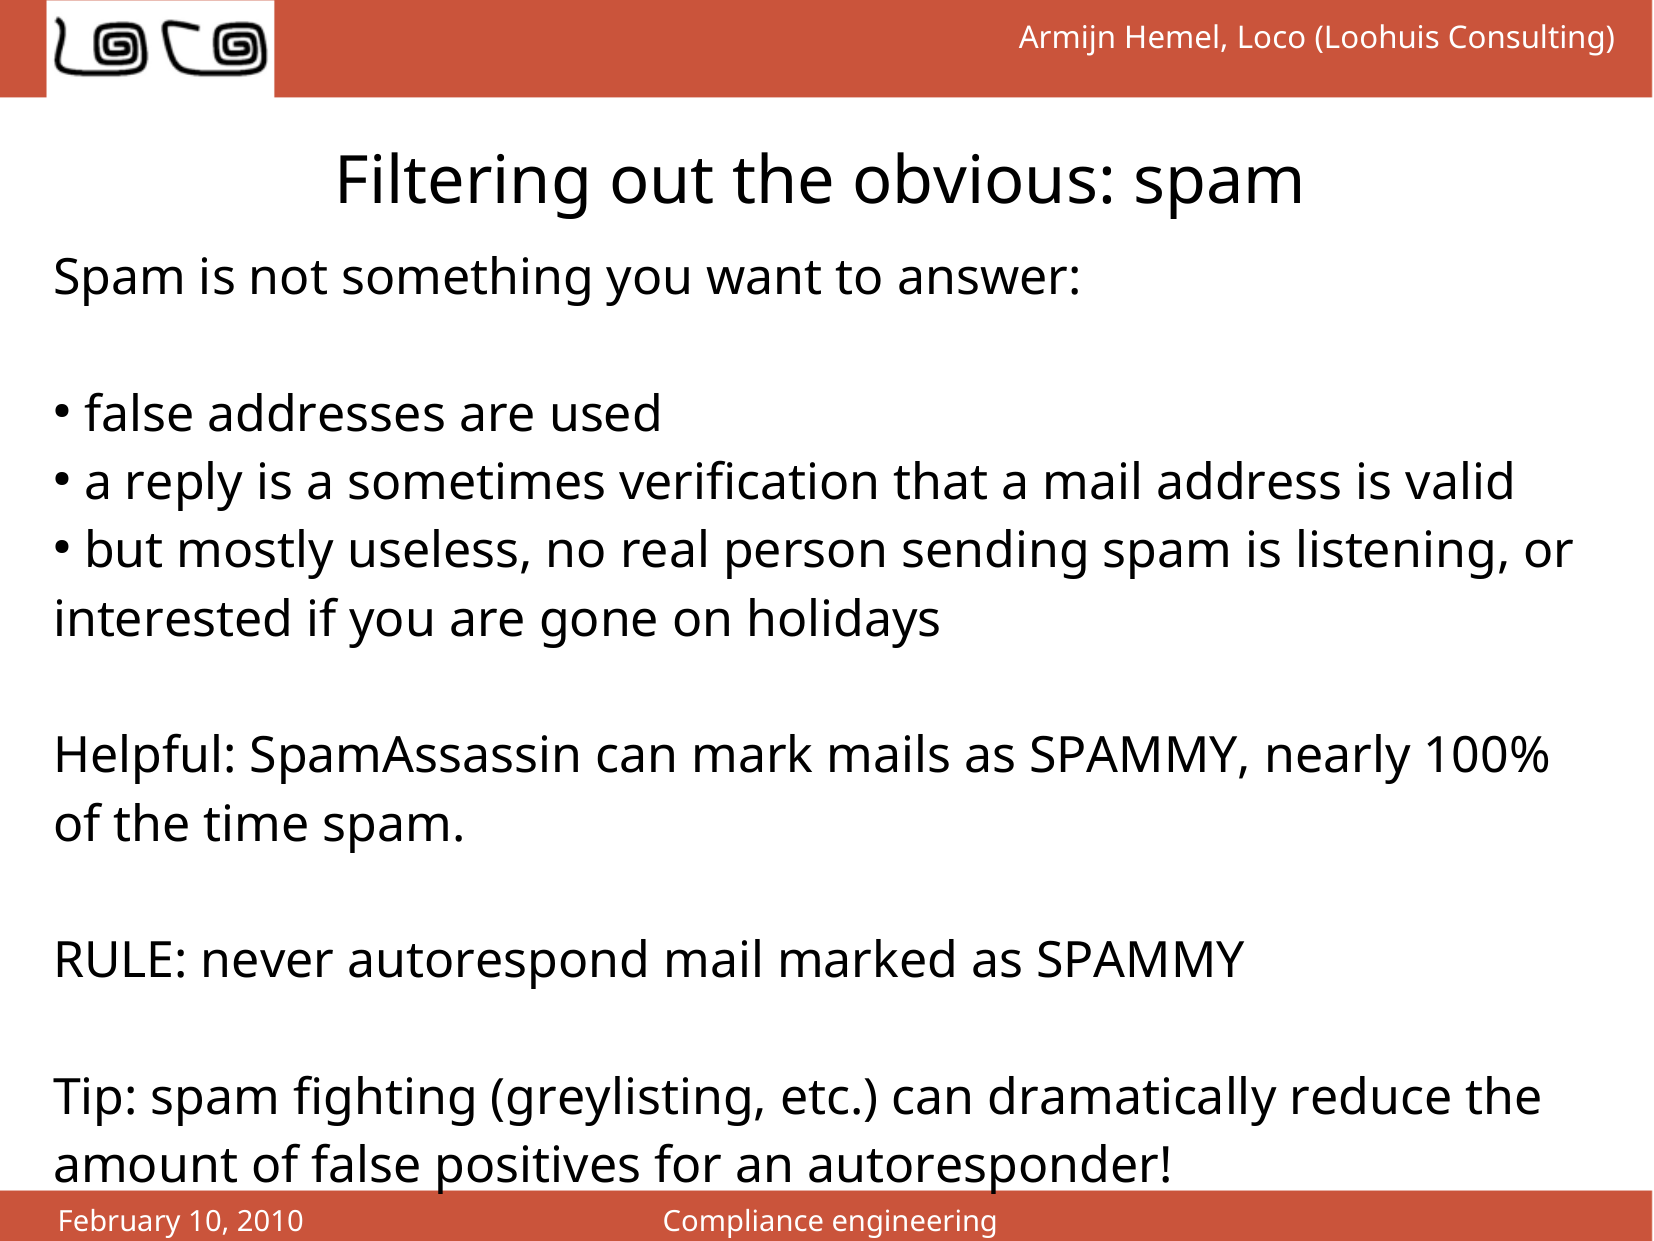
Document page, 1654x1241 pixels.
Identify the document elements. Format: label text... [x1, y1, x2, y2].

subtitle Spam is not something you want to answer: false addresses are used a reply is a sometimes verification that a mail address is valid but mostly useless, no real person sending spam is listening, or interested if you are gone on holidays Helpful: SpamAssassin can mark mails as SPAMMY, nearly 100% of the time spam. RULE: never autorespond mail marked as SPAMMY Tip: spam fighting (greylisting, etc.) can dramatically reduce the amount of false positives for an autoresponder! [53, 265, 1595, 1173]
title Filtering out the obvious: spam [47, 125, 1595, 229]
picture [0, 0, 1654, 1241]
